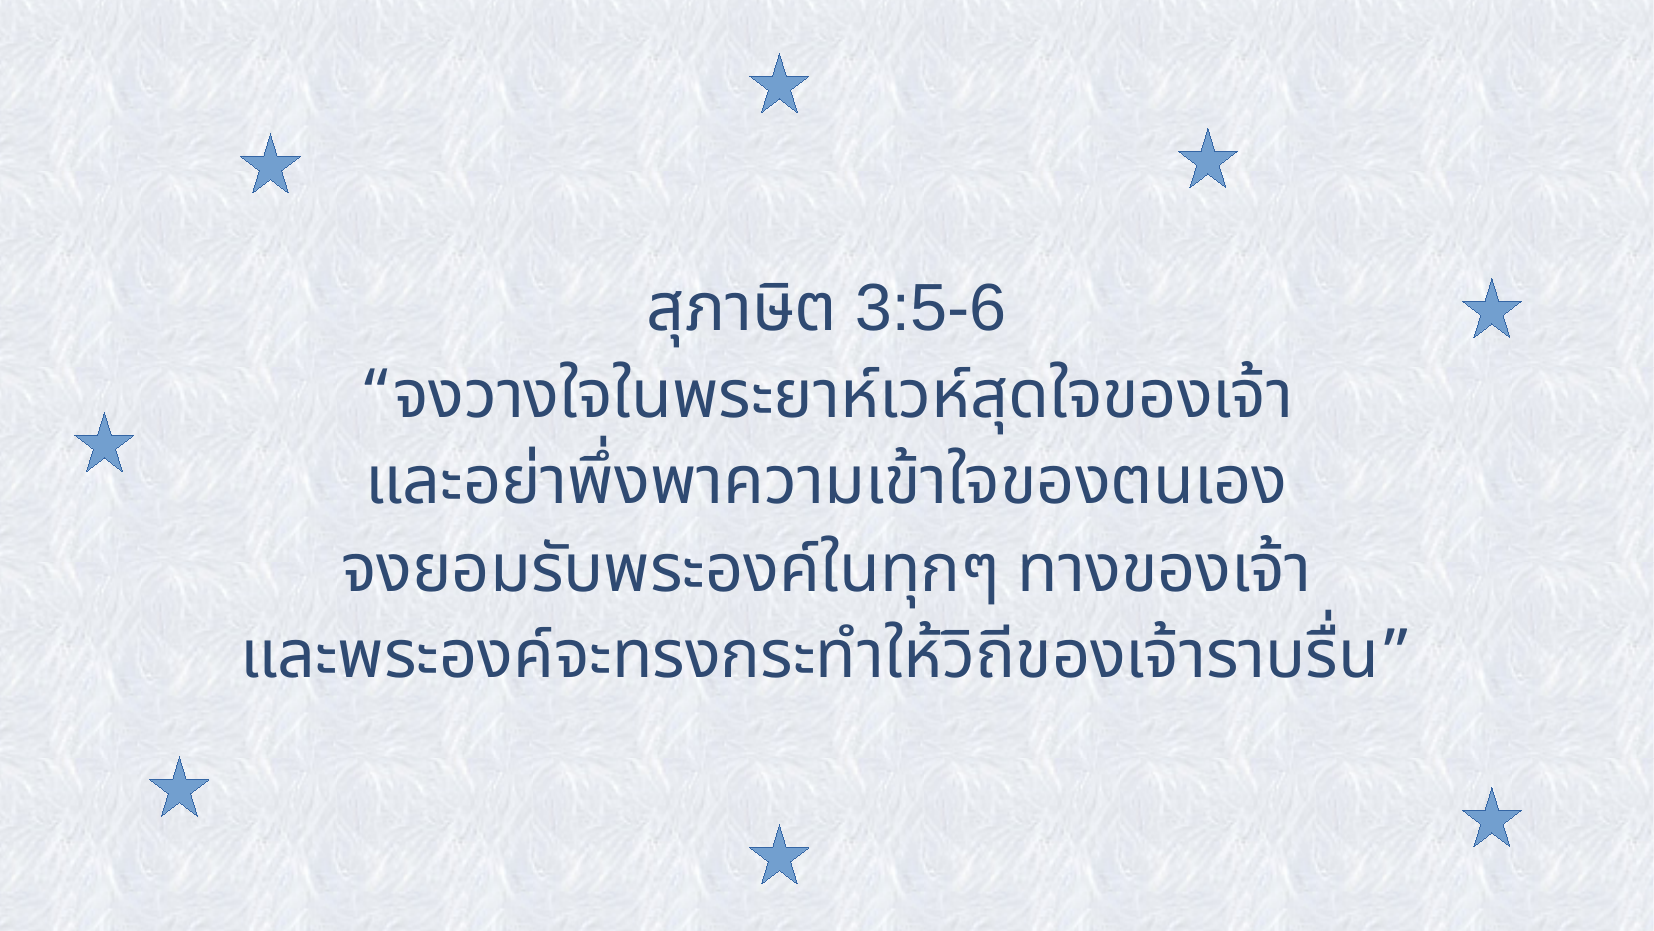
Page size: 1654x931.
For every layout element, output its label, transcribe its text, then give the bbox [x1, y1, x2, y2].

text_box [240, 133, 301, 193]
text_box [1178, 128, 1238, 188]
text_box [1462, 278, 1522, 338]
text_box [1462, 787, 1522, 847]
text_box [749, 824, 809, 884]
text_box [74, 412, 134, 472]
picture [0, 0, 1654, 931]
text_box [749, 53, 809, 113]
subtitle สุภาษิต 3:5-6 “จงวางใจในพระยาห์เวห์สุดใจของเจ้า และอย่าพึ่งพาความเข้าใจของตนเอง จงยอมรับพระองค์ในทุกๆ ทางของเจ้า และพระองค์จะทรงกระทำให้วิถีของเจ้าราบรื่น” [82, 217, 1571, 758]
text_box [149, 756, 209, 817]
